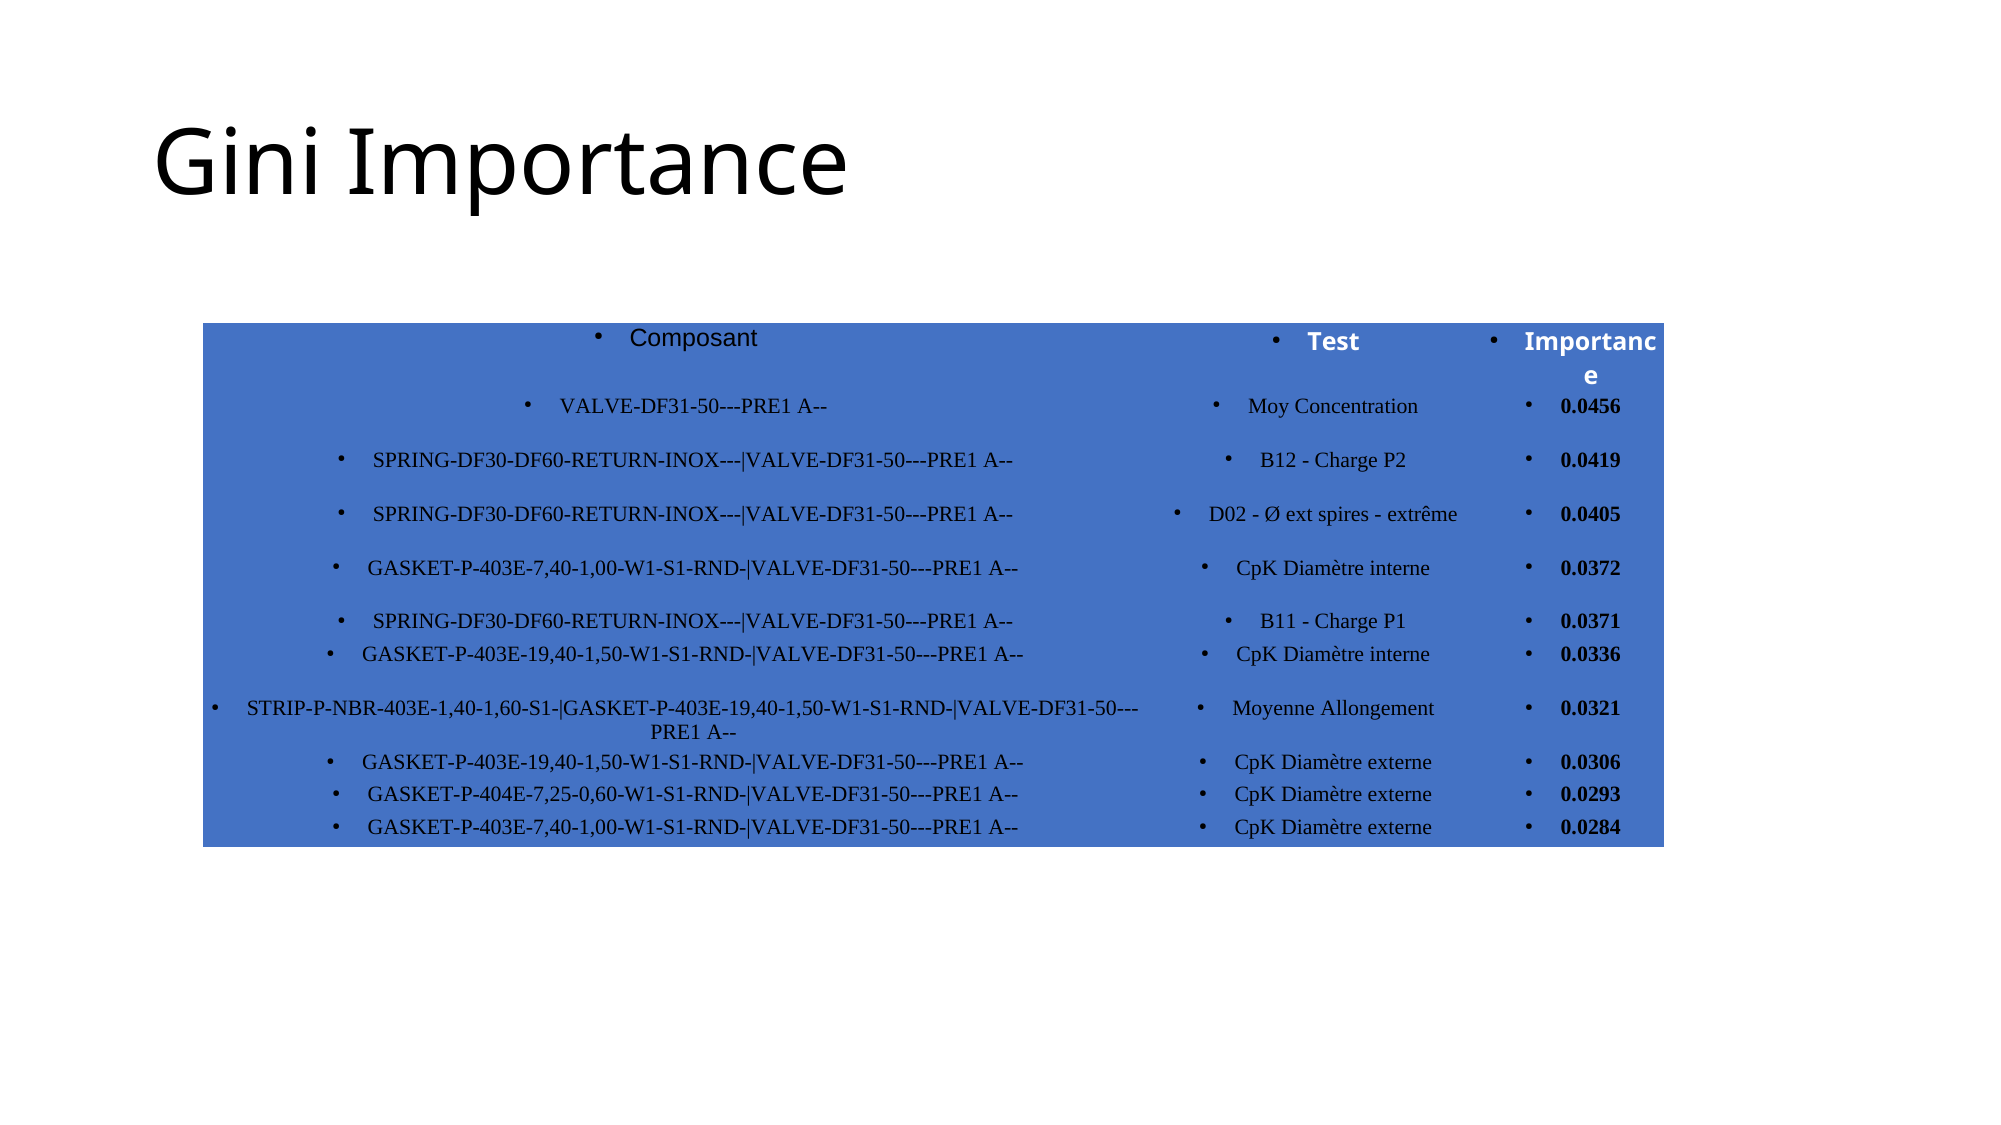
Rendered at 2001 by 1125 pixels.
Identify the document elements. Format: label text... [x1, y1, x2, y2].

table_header Test [1149, 323, 1482, 394]
table_cell GASKET-P-404E-7,25-0,60-W1-S1-RND-|VALVE-DF31-50---PRE1 A-- [203, 782, 1149, 815]
title Gini Importance [137, 52, 1863, 270]
table_cell GASKET-P-403E-19,40-1,50-W1-S1-RND-|VALVE-DF31-50---PRE1 A-- [203, 642, 1149, 696]
table_cell VALVE-DF31-50---PRE1 A-- [203, 394, 1149, 448]
table_cell GASKET-P-403E-7,40-1,00-W1-S1-RND-|VALVE-DF31-50---PRE1 A-- [203, 556, 1149, 610]
table_cell B11 - Charge P1 [1149, 610, 1482, 642]
table_cell SPRING-DF30-DF60-RETURN-INOX---|VALVE-DF31-50---PRE1 A-- [203, 448, 1149, 502]
table_cell 0.0372 [1482, 556, 1664, 610]
table_cell SPRING-DF30-DF60-RETURN-INOX---|VALVE-DF31-50---PRE1 A-- [203, 502, 1149, 556]
table_cell 0.0456 [1482, 394, 1664, 448]
table_cell D02 - Ø ext spires - extrême [1149, 502, 1482, 556]
table_cell 0.0419 [1482, 448, 1664, 502]
table_header Composant [203, 323, 1149, 394]
table_cell 0.0306 [1482, 750, 1664, 782]
table_cell CpK Diamètre externe [1149, 782, 1482, 815]
table_cell GASKET-P-403E-7,40-1,00-W1-S1-RND-|VALVE-DF31-50---PRE1 A-- [203, 815, 1149, 847]
table_cell STRIP-P-NBR-403E-1,40-1,60-S1-|GASKET-P-403E-19,40-1,50-W1-S1-RND-|VALVE-DF31-50---PRE1 A-- [203, 696, 1149, 750]
table_cell CpK Diamètre interne [1149, 556, 1482, 610]
table_cell GASKET-P-403E-19,40-1,50-W1-S1-RND-|VALVE-DF31-50---PRE1 A-- [203, 750, 1149, 782]
table_cell 0.0321 [1482, 696, 1664, 750]
table_cell CpK Diamètre externe [1149, 815, 1482, 847]
table_cell 0.0336 [1482, 642, 1664, 696]
table_cell CpK Diamètre externe [1149, 750, 1482, 782]
table_cell B12 - Charge P2 [1149, 448, 1482, 502]
table_cell 0.0371 [1482, 610, 1664, 642]
table_cell Moy Concentration [1149, 394, 1482, 448]
table_cell 0.0293 [1482, 782, 1664, 815]
table_cell 0.0284 [1482, 815, 1664, 847]
table_cell Moyenne Allongement [1149, 696, 1482, 750]
table_cell CpK Diamètre interne [1149, 642, 1482, 696]
table_cell 0.0405 [1482, 502, 1664, 556]
table_header Importance [1482, 323, 1664, 394]
table_cell SPRING-DF30-DF60-RETURN-INOX---|VALVE-DF31-50---PRE1 A-- [203, 610, 1149, 642]
